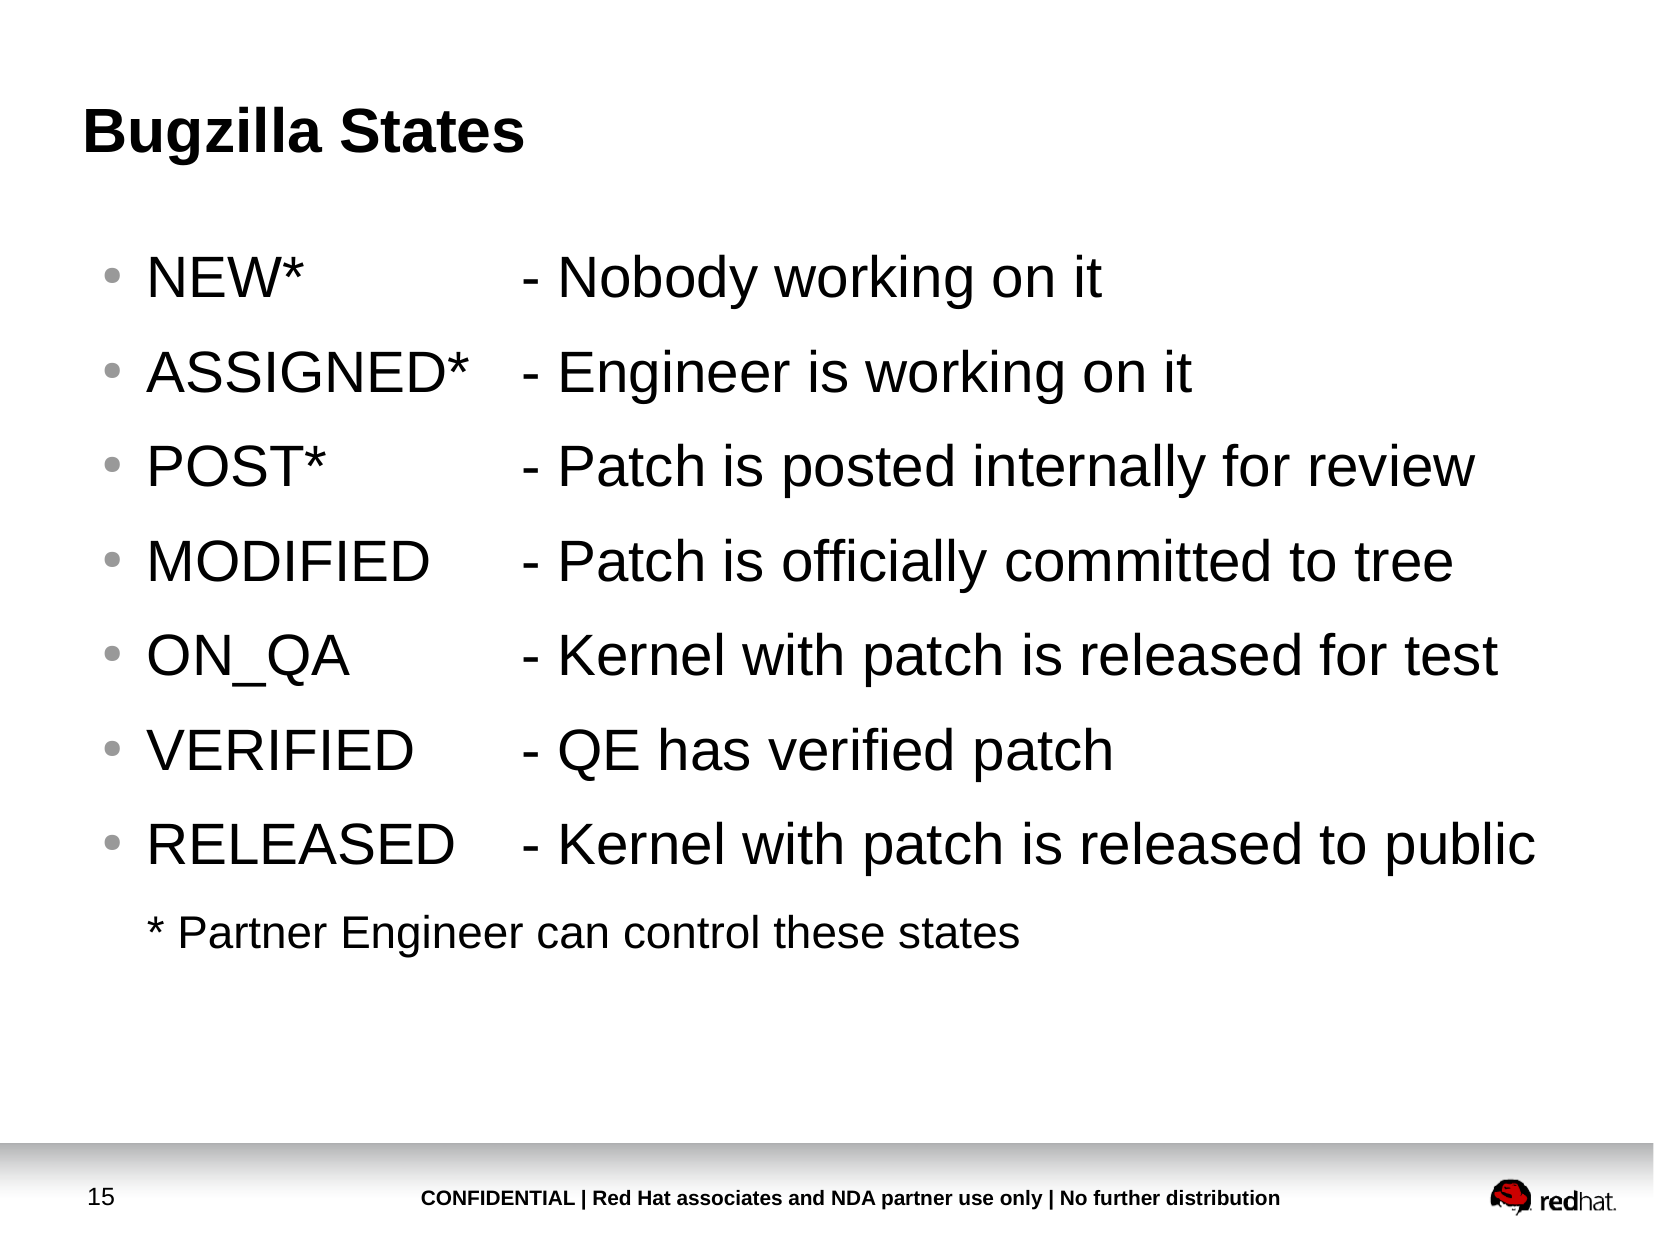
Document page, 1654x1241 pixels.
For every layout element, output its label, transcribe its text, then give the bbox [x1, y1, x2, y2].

list NEW* - Nobody working on it ASSIGNED* - Engineer is working on it POST* - Patch is posted internally for review MODIFIED - Patch is officially committed to tree ON_QA - Kernel with patch is released for test VERIFIED - QE has verified patch RELEASED - Kernel with patch is released to public * Partner Engineer can control these states [86, 244, 1576, 1039]
title Bugzilla States [82, 37, 1571, 226]
picture [0, 1143, 1654, 1241]
